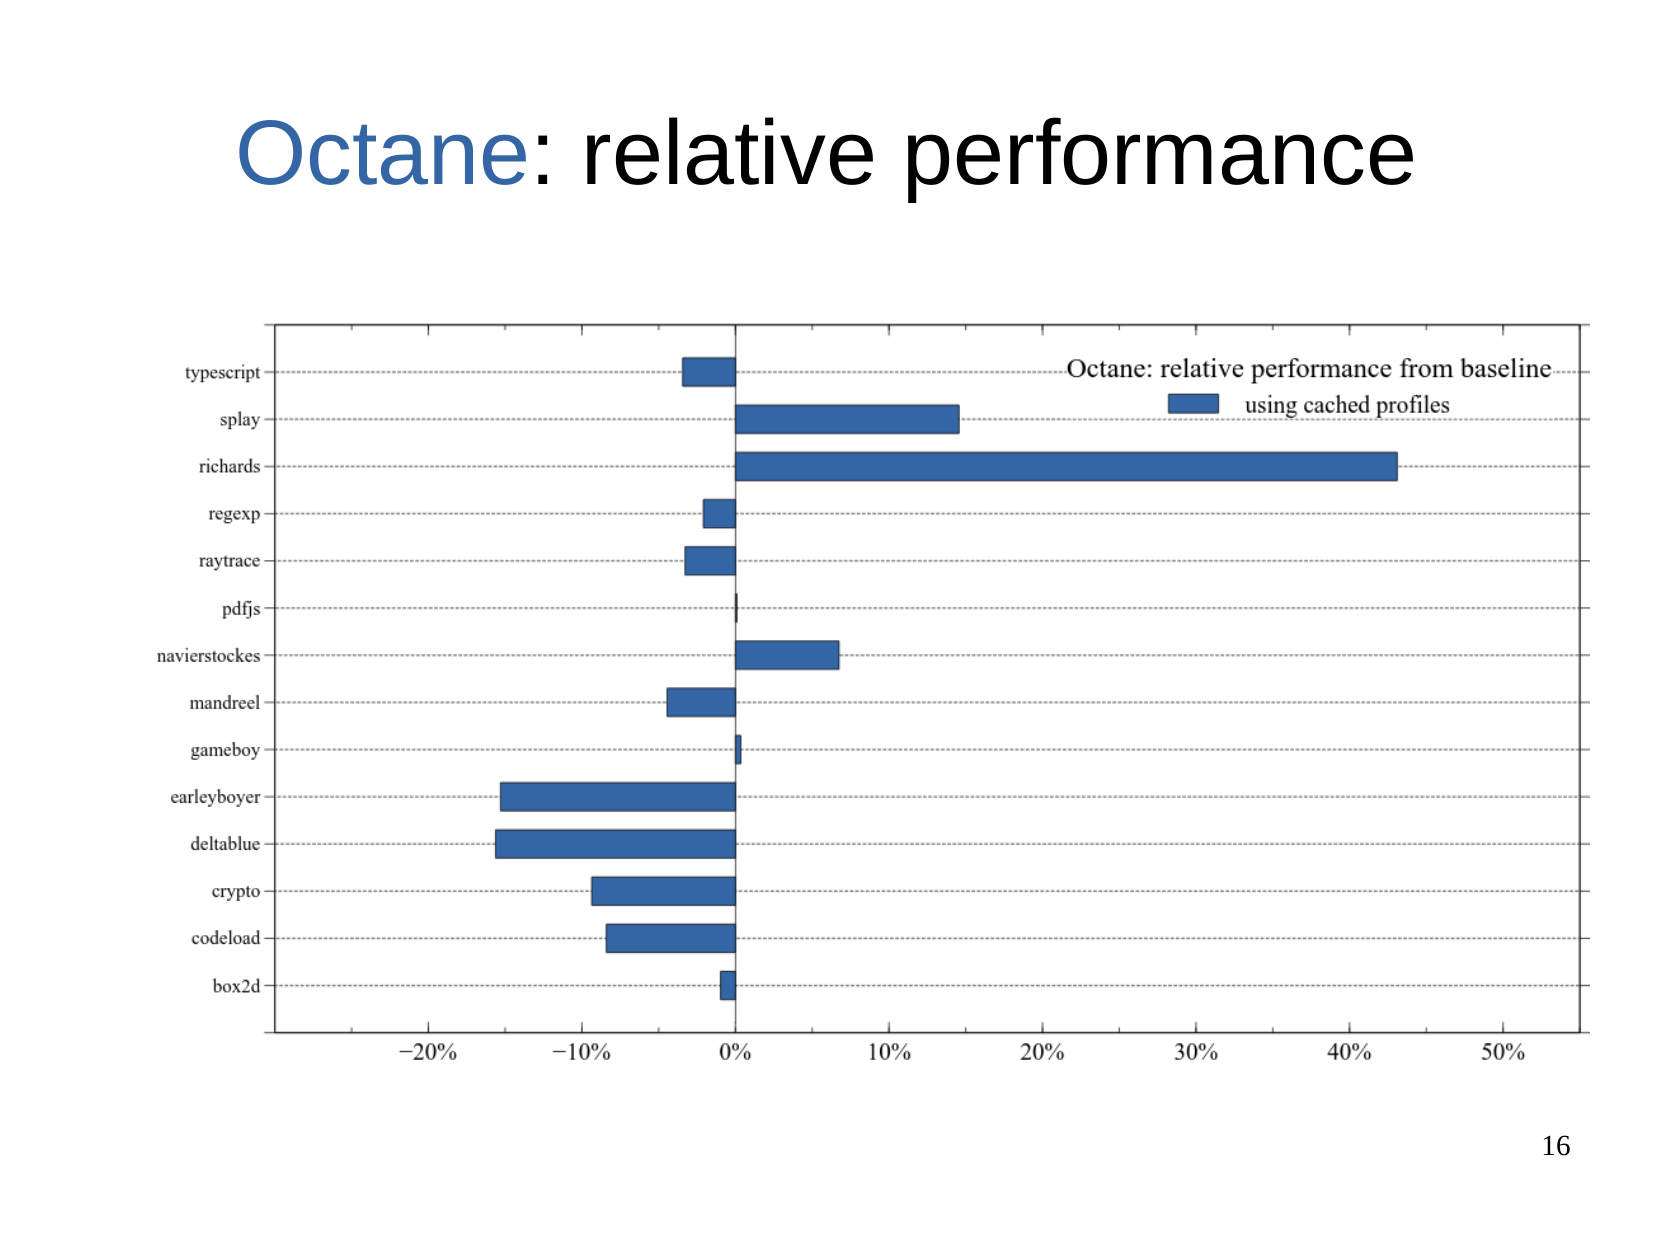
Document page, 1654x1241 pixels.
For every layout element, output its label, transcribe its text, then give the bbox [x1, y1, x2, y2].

picture [90, 315, 1590, 1066]
title Octane: relative performance [82, 49, 1571, 257]
